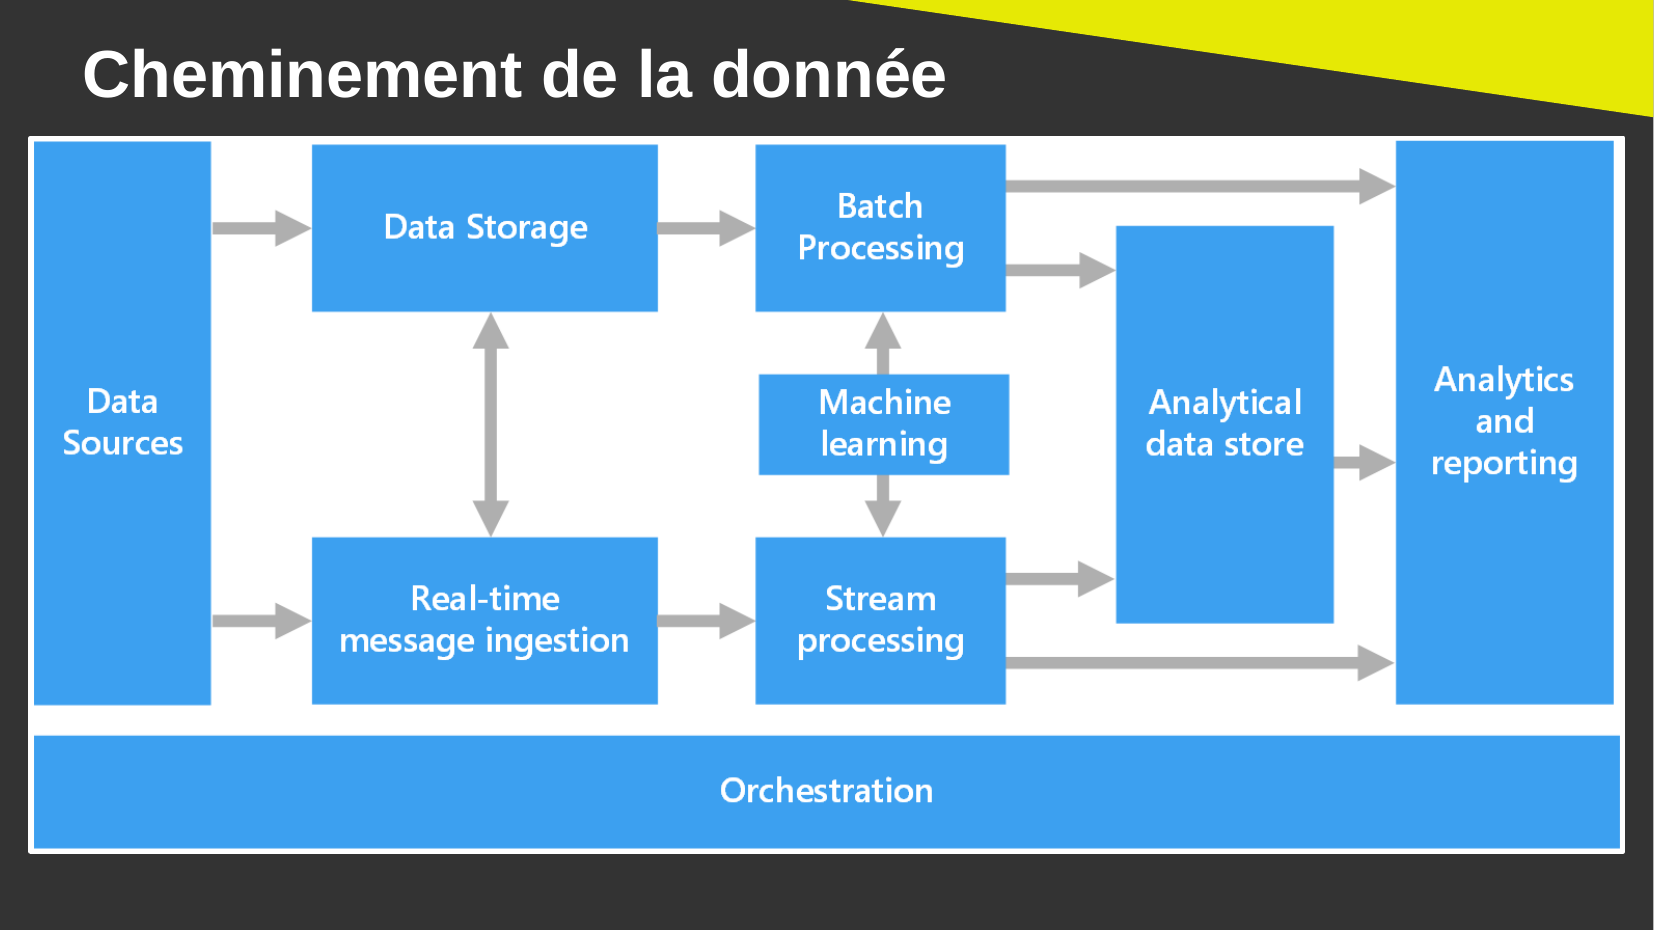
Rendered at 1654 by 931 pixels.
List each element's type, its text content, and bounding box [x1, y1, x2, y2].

title Cheminement de la donnée [82, 37, 1571, 115]
picture [33, 140, 1621, 849]
text_box [847, 0, 1654, 118]
